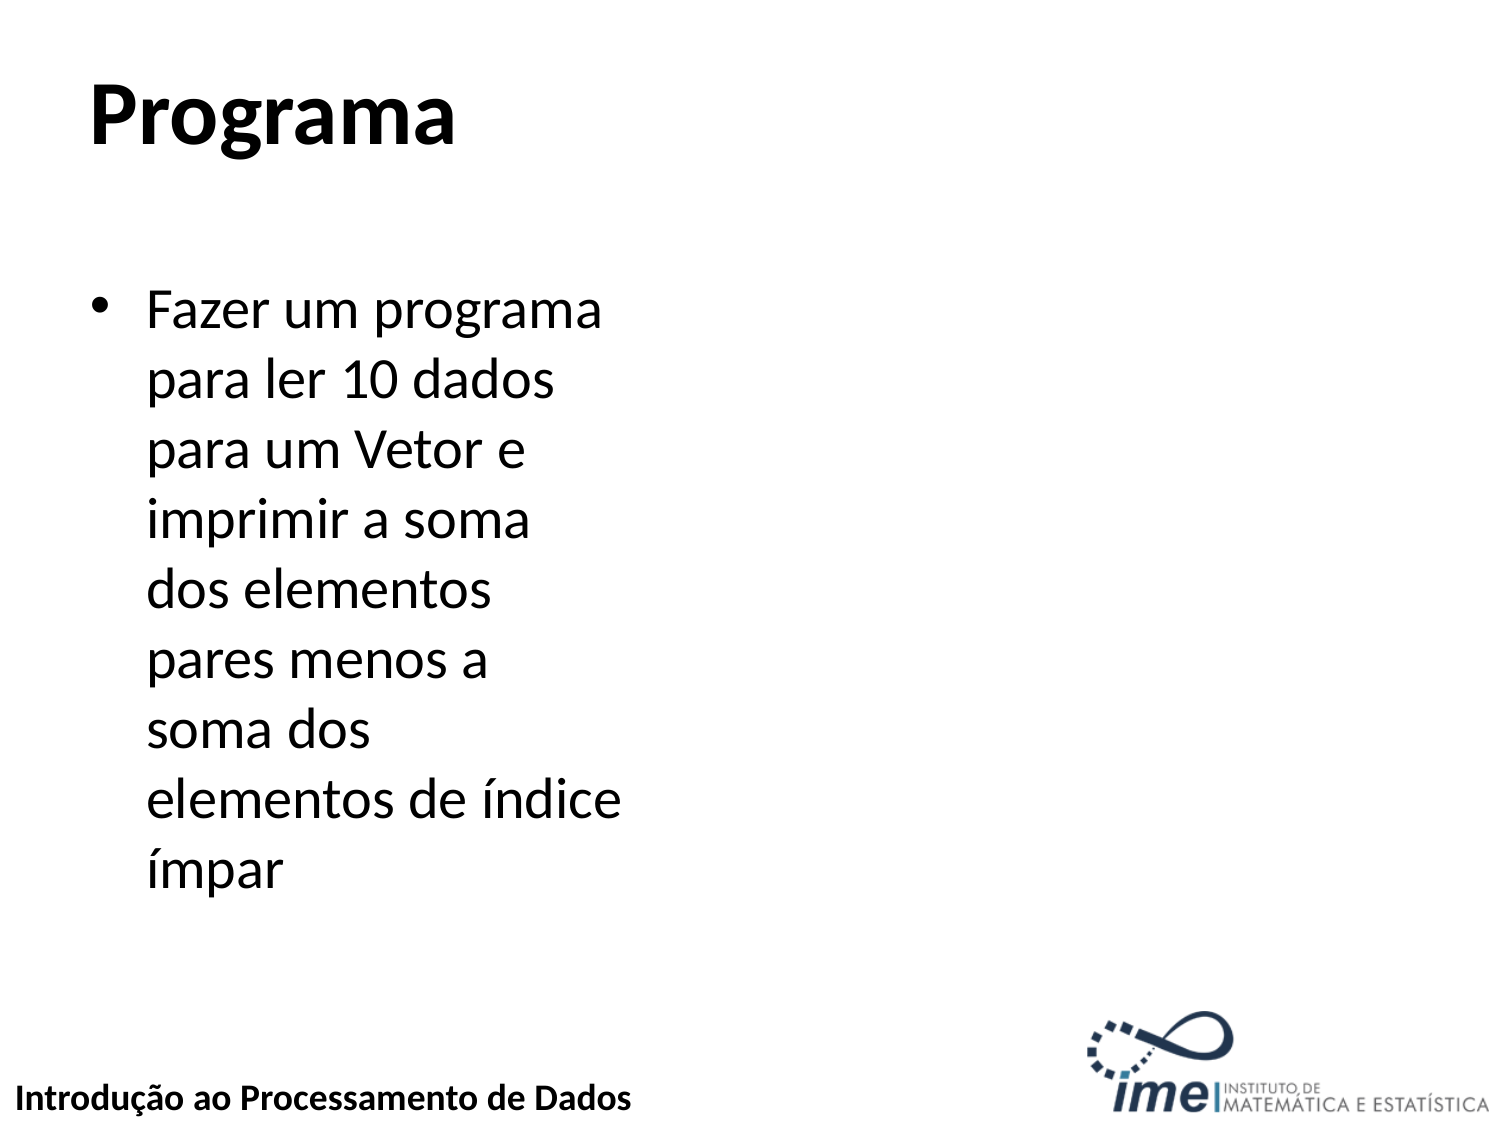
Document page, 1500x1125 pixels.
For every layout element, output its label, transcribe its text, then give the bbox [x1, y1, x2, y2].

picture [1086, 1011, 1495, 1115]
list Fazer um programa para ler 10 dados para um Vetor e imprimir a soma dos elementos pares menos a soma dos elementos de índice ímpar [75, 262, 644, 1005]
title Programa [75, 45, 1425, 233]
